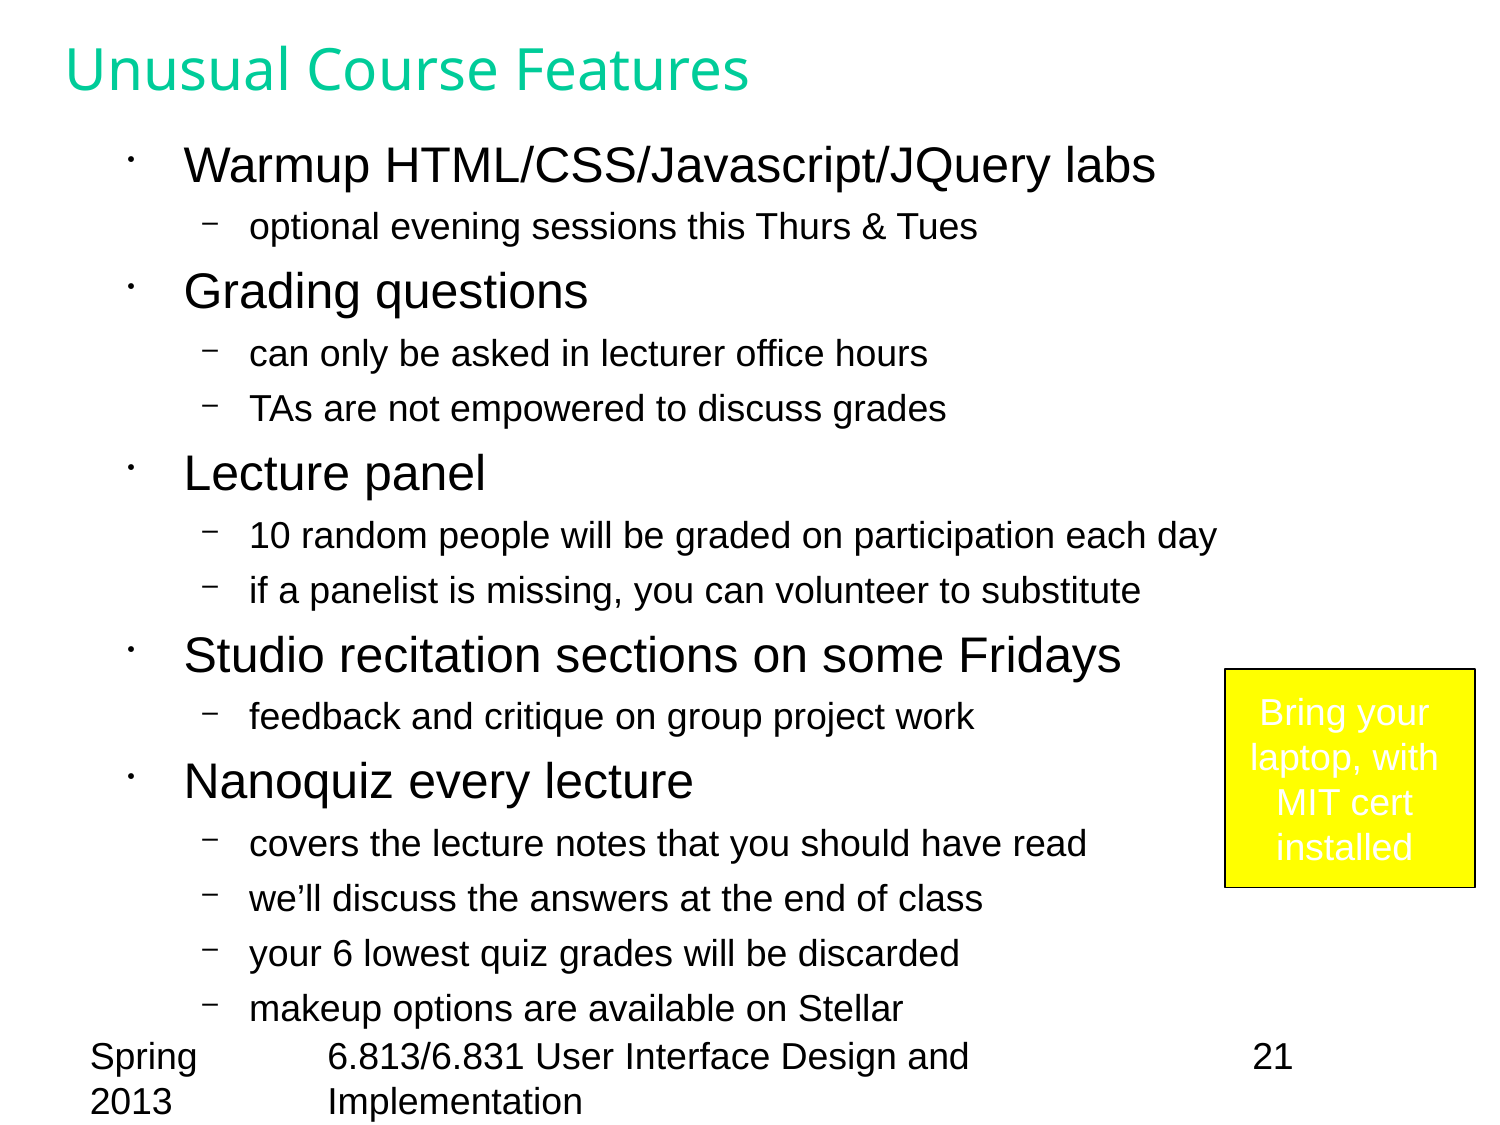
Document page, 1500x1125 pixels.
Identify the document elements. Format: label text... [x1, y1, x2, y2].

list Warmup HTML/CSS/Javascript/JQuery labs optional evening sessions this Thurs & Tues Grading questions can only be asked in lecturer office hours TAs are not empowered to discuss grades Lecture panel 10 random people will be graded on participation each day if a panelist is missing, you can volunteer to substitute Studio recitation sections on some Fridays feedback and critique on group project work Nanoquiz every lecture covers the lecture notes that you should have read we’ll discuss the answers at the end of class your 6 lowest quiz grades will be discarded makeup options are available on Stellar [112, 125, 1388, 975]
footer 6.813/6.831 User Interface Design and Implementation [312, 1024, 1225, 1103]
slide_number <number> [1237, 1024, 1425, 1103]
text_box Bring your laptop, with MIT cert installed [1225, 669, 1475, 887]
slide_number Spring 2013 [75, 1024, 300, 1103]
title Unusual Course Features [50, 24, 1438, 150]
